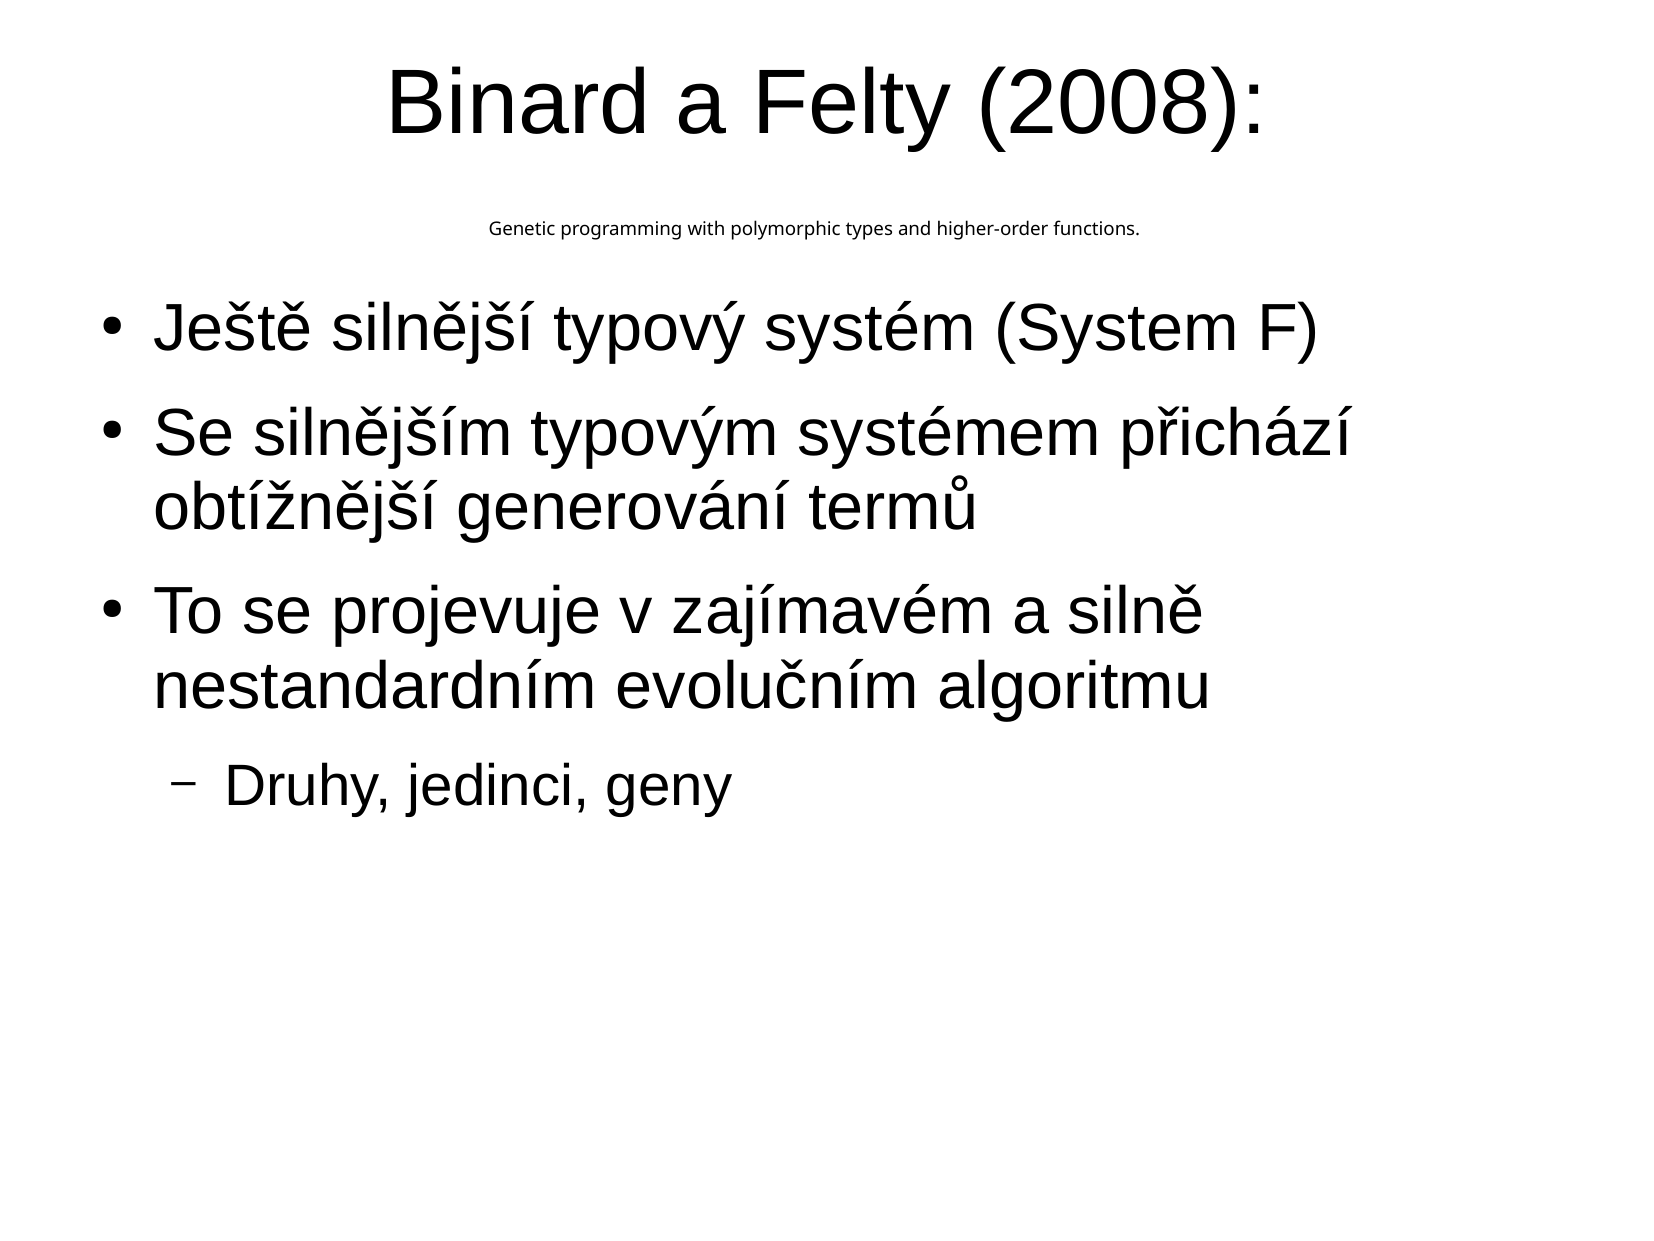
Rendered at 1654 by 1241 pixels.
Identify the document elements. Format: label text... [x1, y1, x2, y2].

title Binard a Felty (2008): Genetic programming with polymorphic types and higher-order functions. [82, 49, 1571, 257]
list Ještě silnější typový systém (System F) Se silnějším typovým systémem přichází obtížnější generování termů To se projevuje v zajímavém a silně nestandardním evolučním algoritmu Druhy, jedinci, geny [82, 290, 1538, 1010]
